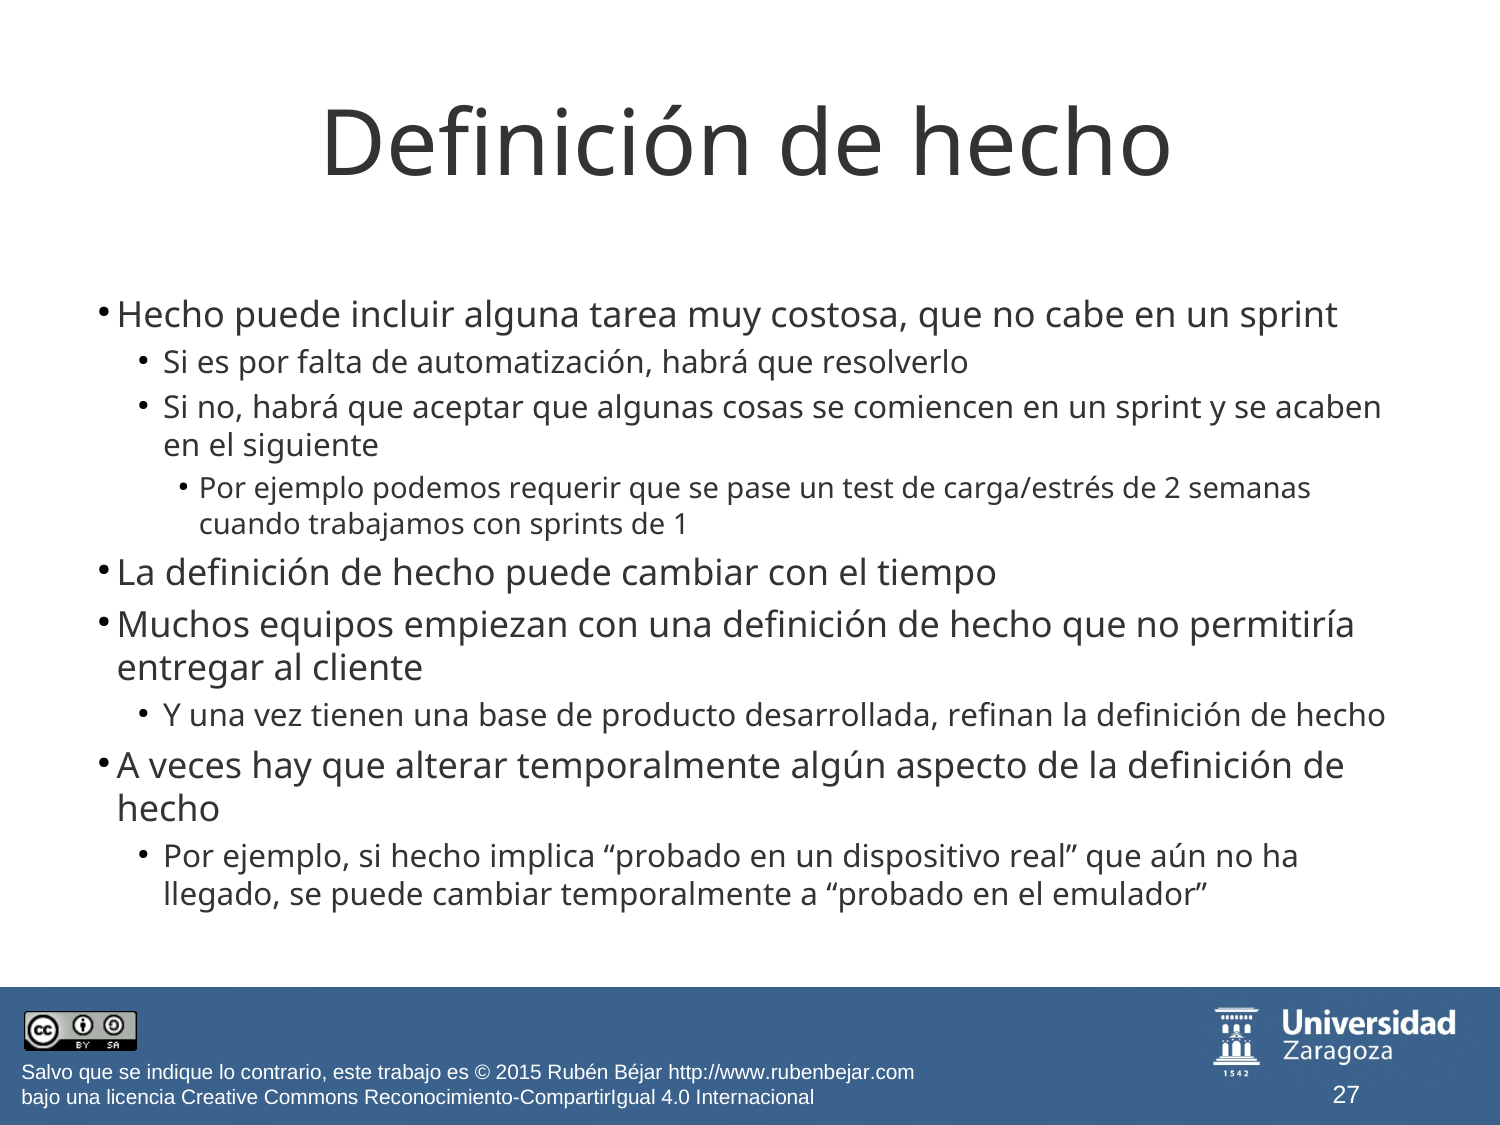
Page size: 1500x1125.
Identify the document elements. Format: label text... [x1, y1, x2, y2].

picture [0, 987, 1500, 1125]
list Hecho puede incluir alguna tarea muy costosa, que no cabe en un sprint Si es por falta de automatización, habrá que resolverlo Si no, habrá que aceptar que algunas cosas se comiencen en un sprint y se acaben en el siguiente Por ejemplo podemos requerir que se pase un test de carga/estrés de 2 semanas cuando trabajamos con sprints de 1 La definición de hecho puede cambiar con el tiempo Muchos equipos empiezan con una definición de hecho que no permitiría entregar al cliente Y una vez tienen una base de producto desarrollada, refinan la definición de hecho A veces hay que alterar temporalmente algún aspecto de la definición de hecho Por ejemplo, si hecho implica “probado en un dispositivo real” que aún no ha llegado, se puede cambiar temporalmente a “probado en el emulador” [82, 283, 1418, 957]
title Definición de hecho [74, 21, 1420, 257]
